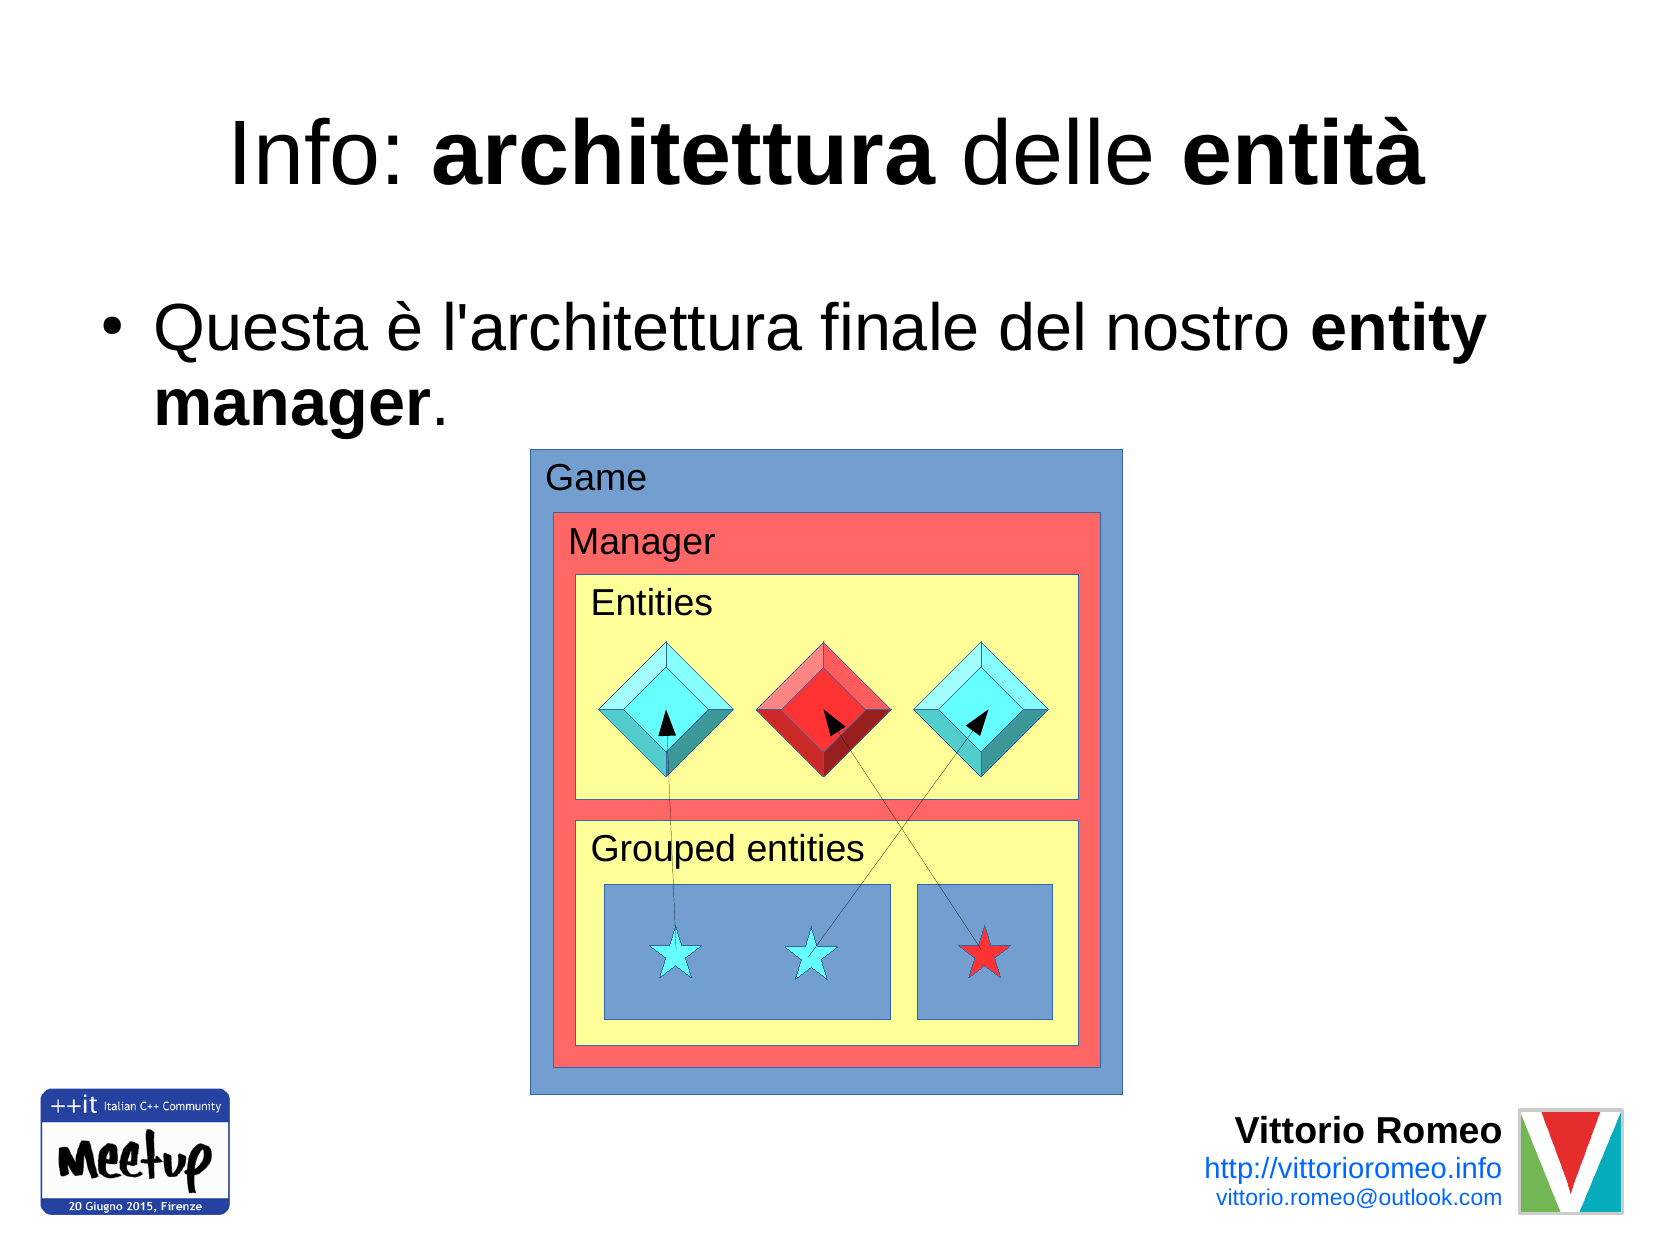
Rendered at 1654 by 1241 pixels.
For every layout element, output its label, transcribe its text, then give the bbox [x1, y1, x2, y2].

text_box Grouped entities [575, 820, 1079, 1046]
text_box [604, 884, 891, 1020]
text_box [599, 668, 734, 777]
title Info: architettura delle entità [82, 49, 1571, 257]
text_box Manager [553, 512, 1101, 1068]
text_box [917, 884, 1053, 1020]
text_box Entities [575, 574, 1079, 800]
picture [1521, 1112, 1621, 1212]
text_box Grouped entities [671, 820, 901, 884]
picture [40, 1088, 230, 1215]
text_box Game [530, 449, 1123, 1095]
list Questa è l'architettura finale del nostro entity manager. [82, 290, 1568, 450]
text_box [756, 668, 892, 777]
text_box [914, 668, 1049, 777]
